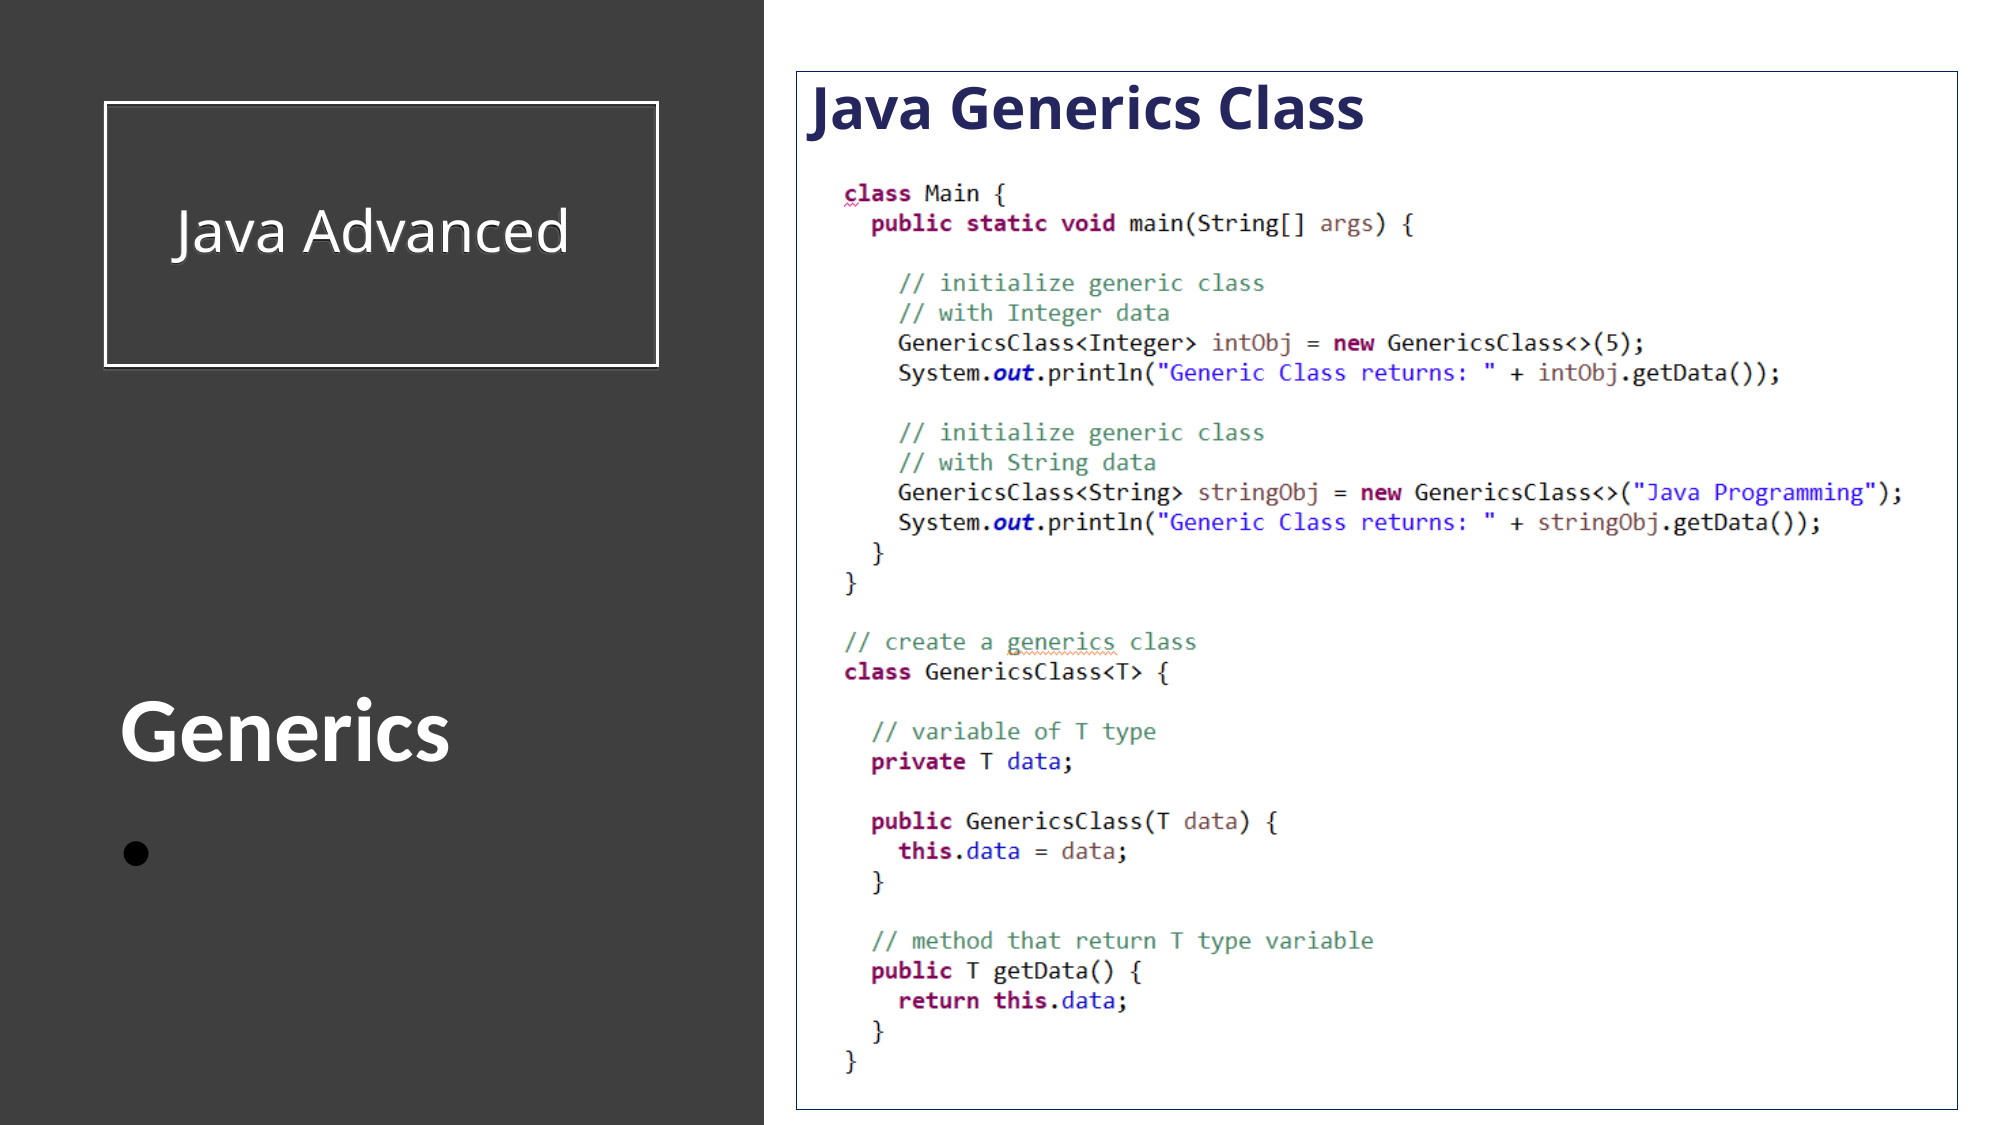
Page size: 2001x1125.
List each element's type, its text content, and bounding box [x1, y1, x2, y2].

text_box [0, 0, 764, 1125]
title Java Advanced [105, 102, 658, 366]
list Java Generics Class [796, 71, 1958, 1110]
picture [844, 181, 1910, 1082]
list Generics [105, 423, 658, 984]
